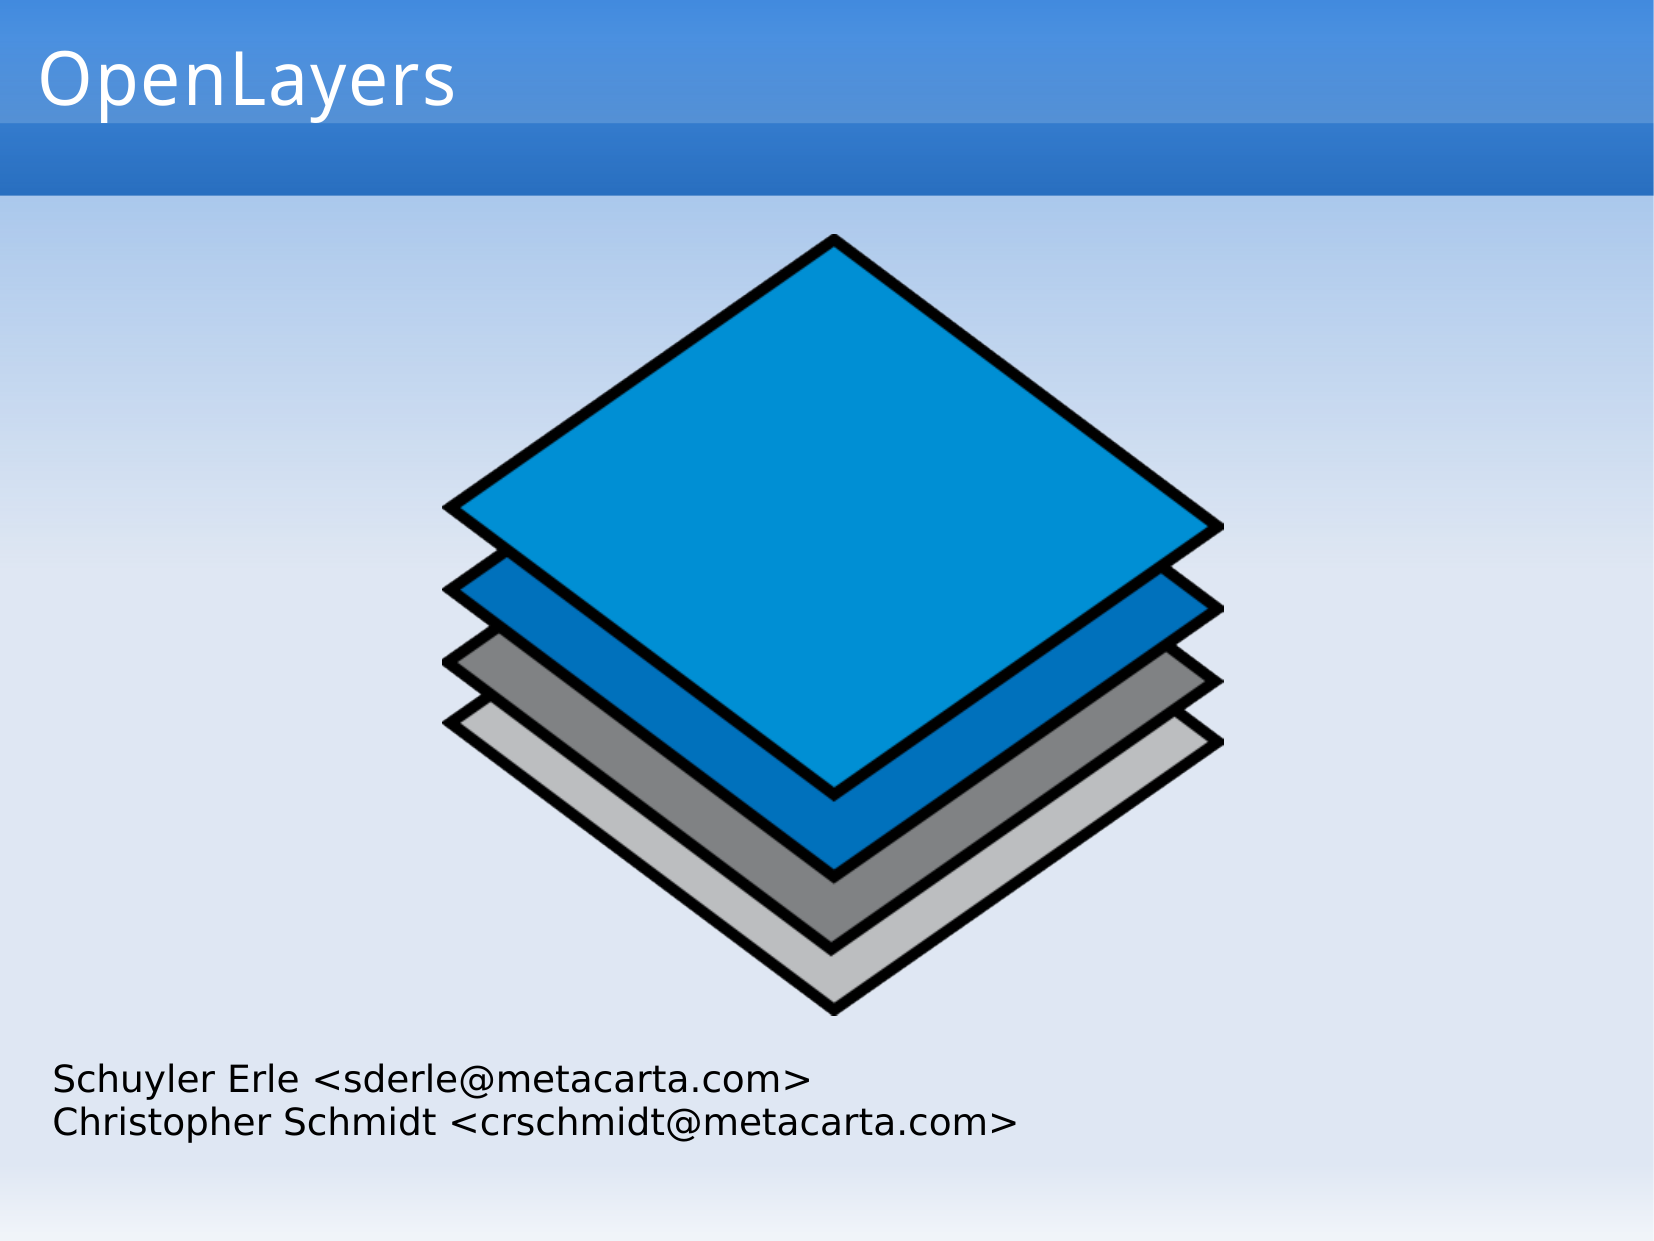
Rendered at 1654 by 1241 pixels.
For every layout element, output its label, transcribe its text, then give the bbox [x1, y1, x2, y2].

subtitle [82, 290, 1571, 1109]
text_box Schuyler Erle <sderle@metacarta.com> Christopher Schmidt <crschmidt@metacarta.com> [37, 1050, 1051, 1201]
picture [0, 0, 1654, 1241]
title OpenLayers [37, 2, 1463, 151]
